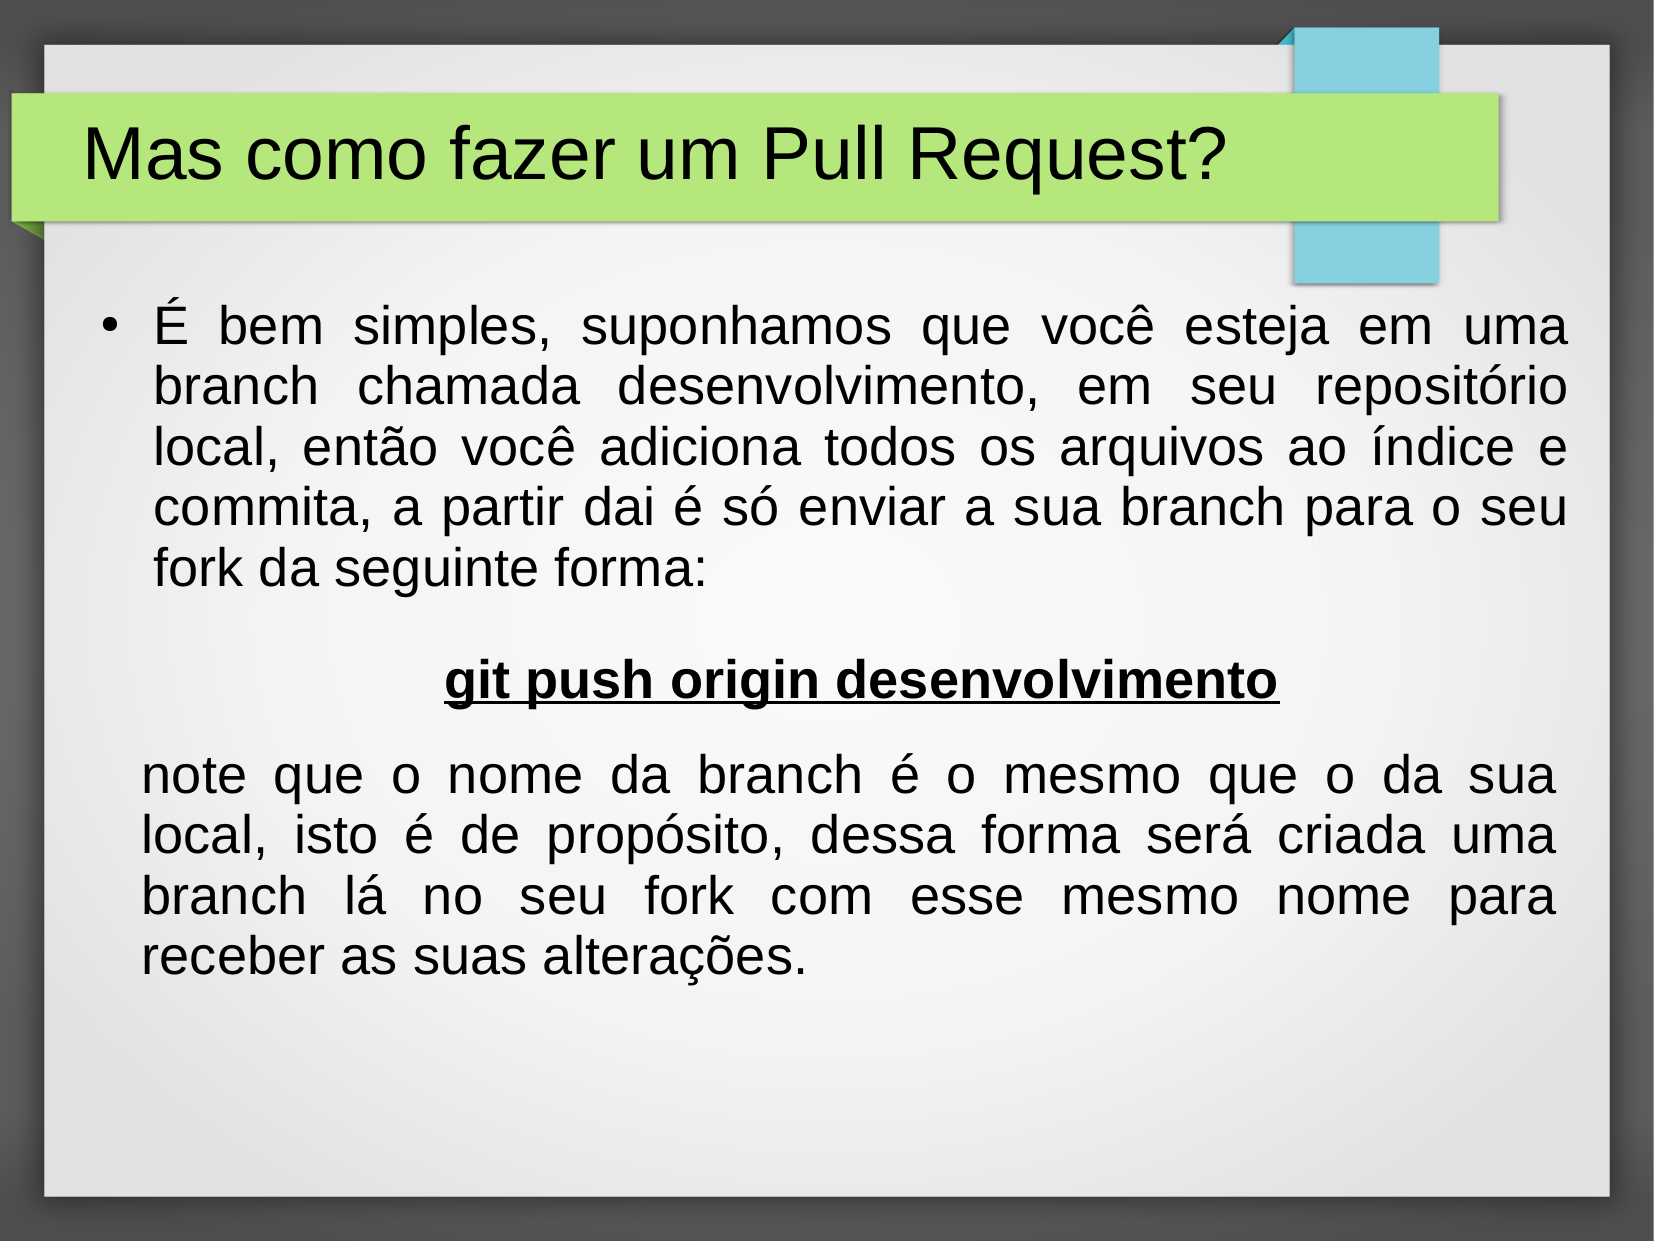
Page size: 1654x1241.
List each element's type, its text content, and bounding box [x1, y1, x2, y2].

title Mas como fazer um Pull Request? [82, 94, 1264, 213]
list note que o nome da branch é o mesmo que o da sua local, isto é de propósito, dessa forma será criada uma branch lá no seu fork com esse mesmo nome para receber as suas alterações. [70, 744, 1560, 1028]
list É bem simples, suponhamos que você esteja em uma branch chamada desenvolvimento, em seu repositório local, então você adiciona todos os arquivos ao índice e commita, a partir dai é só enviar a sua branch para o seu fork da seguinte forma: [82, 295, 1571, 638]
picture [0, 0, 1654, 1241]
list git push origin desenvolvimento [82, 649, 1571, 733]
